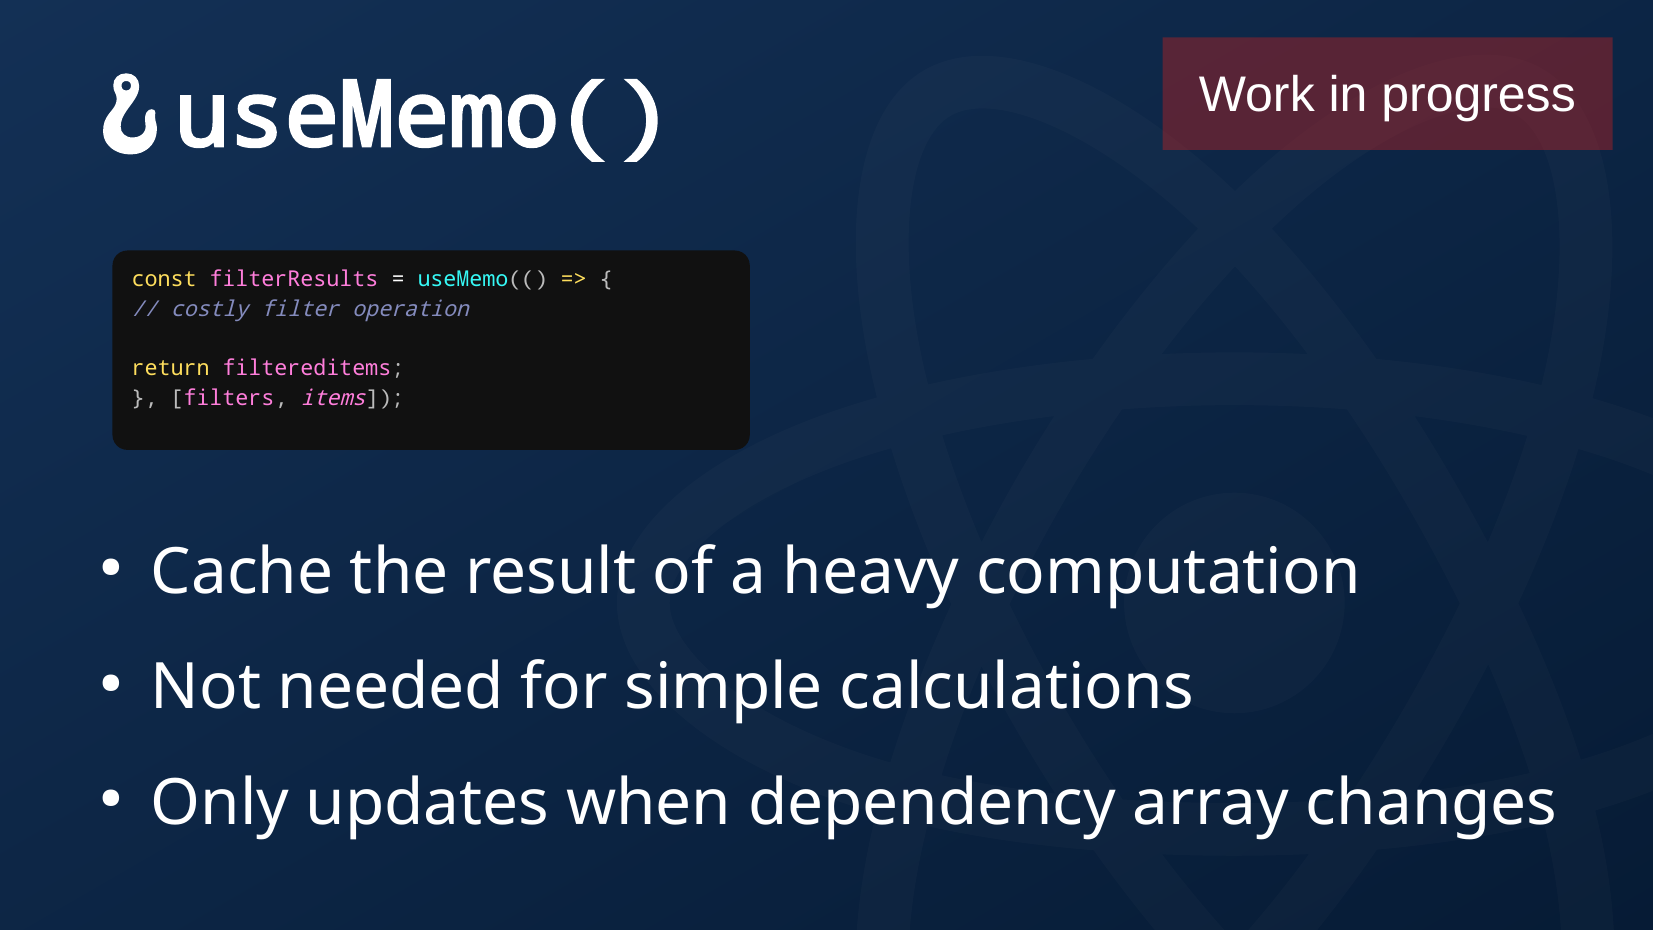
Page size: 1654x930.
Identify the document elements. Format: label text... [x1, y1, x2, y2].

title 🪝useMemo() [82, 37, 1571, 193]
text_box const filterResults = useMemo(() => { // costly filter operation return filtereditems; }, [filters, items]); [112, 250, 750, 450]
text_box Work in progress [1162, 37, 1613, 150]
list Cache the result of a heavy computation Not needed for simple calculations Only updates when dependency array changes [82, 524, 1571, 870]
